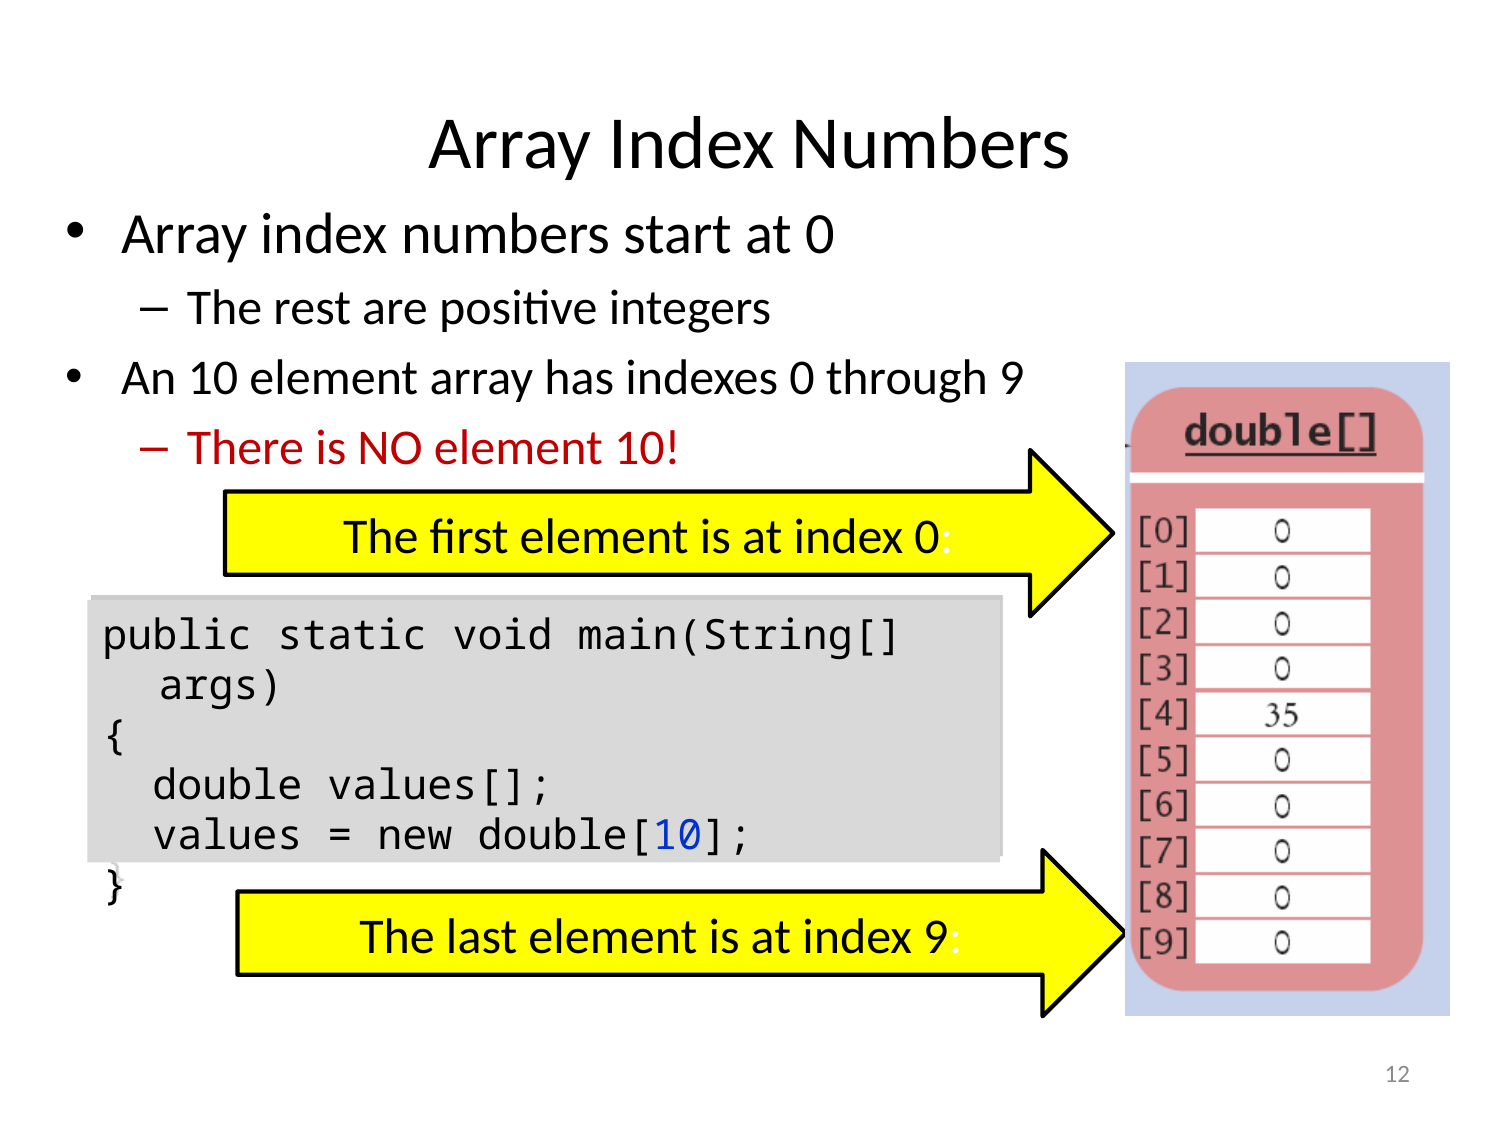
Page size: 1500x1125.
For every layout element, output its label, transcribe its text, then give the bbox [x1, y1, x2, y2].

text_box The last element is at index 9: [237, 849, 1125, 1017]
text_box public static void main(String[] args) { double values[]; values = new double[10]; } [87, 600, 1000, 863]
list Array index numbers start at 0 The rest are positive integers An 10 element array has indexes 0 through 9 There is NO element 10! [50, 187, 1500, 488]
picture [1125, 362, 1450, 1016]
title Array Index Numbers [75, 45, 1425, 187]
text_box The first element is at index 0: [224, 449, 1114, 617]
slide_number <number> [1074, 1042, 1425, 1103]
